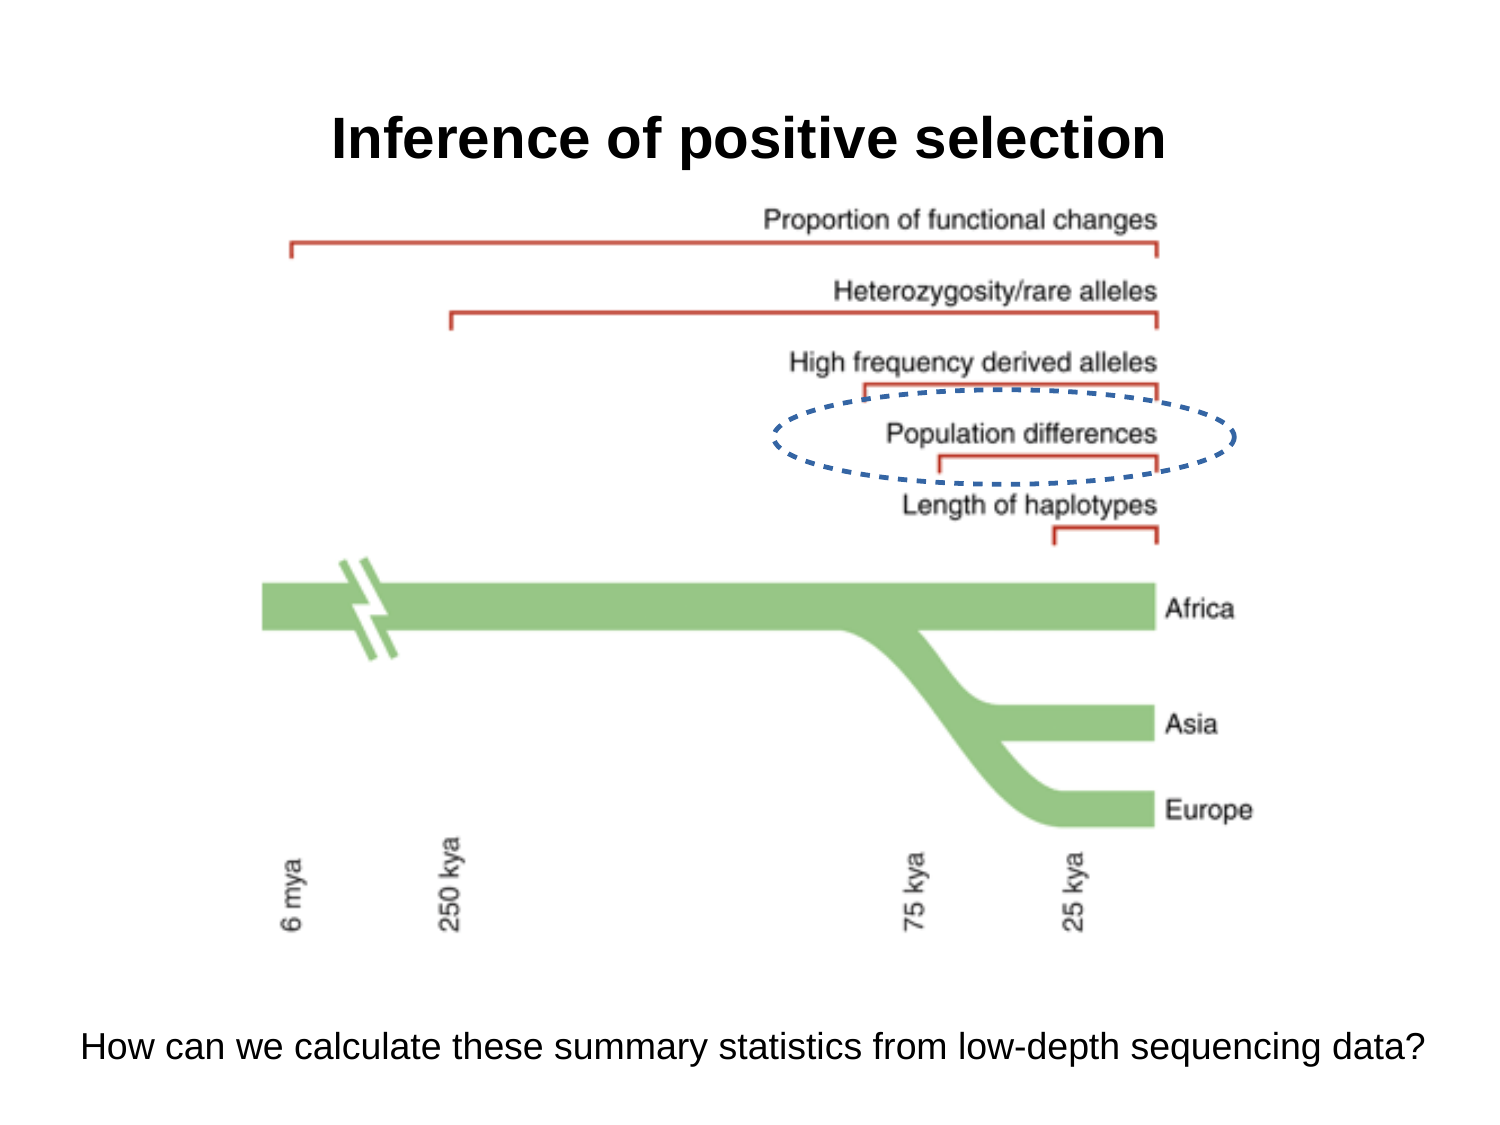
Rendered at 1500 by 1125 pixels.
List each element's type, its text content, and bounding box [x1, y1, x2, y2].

title Inference of positive selection [75, 45, 1425, 233]
picture [247, 233, 1268, 940]
text_box How can we calculate these summary statistics from low-depth sequencing data? [65, 1017, 1441, 1075]
